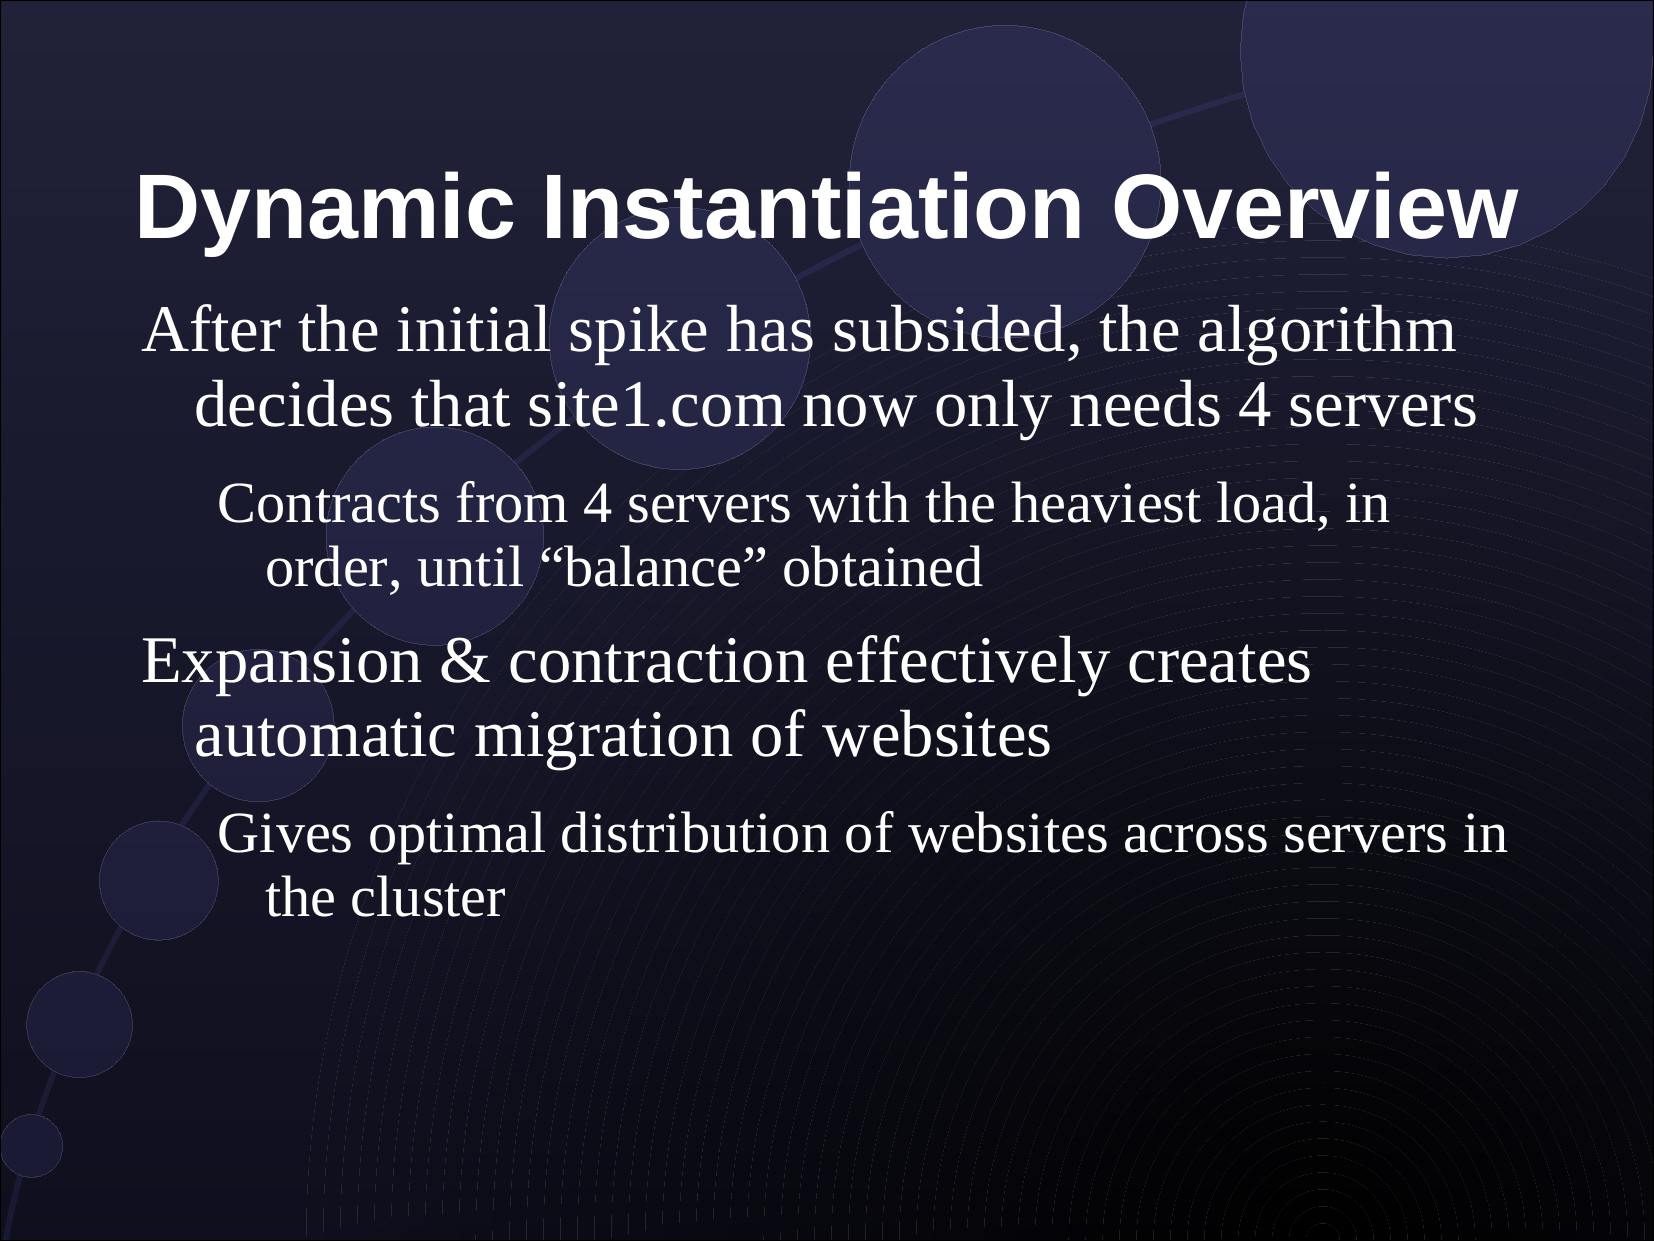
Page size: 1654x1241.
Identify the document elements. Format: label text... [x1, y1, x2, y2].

title Dynamic Instantiation Overview [121, 102, 1534, 311]
list After the initial spike has subsided, the algorithm decides that site1.com now only needs 4 servers Contracts from 4 servers with the heaviest load, in order, until “balance” obtained Expansion & contraction effectively creates automatic migration of websites Gives optimal distribution of websites across servers in the cluster [123, 292, 1536, 1074]
